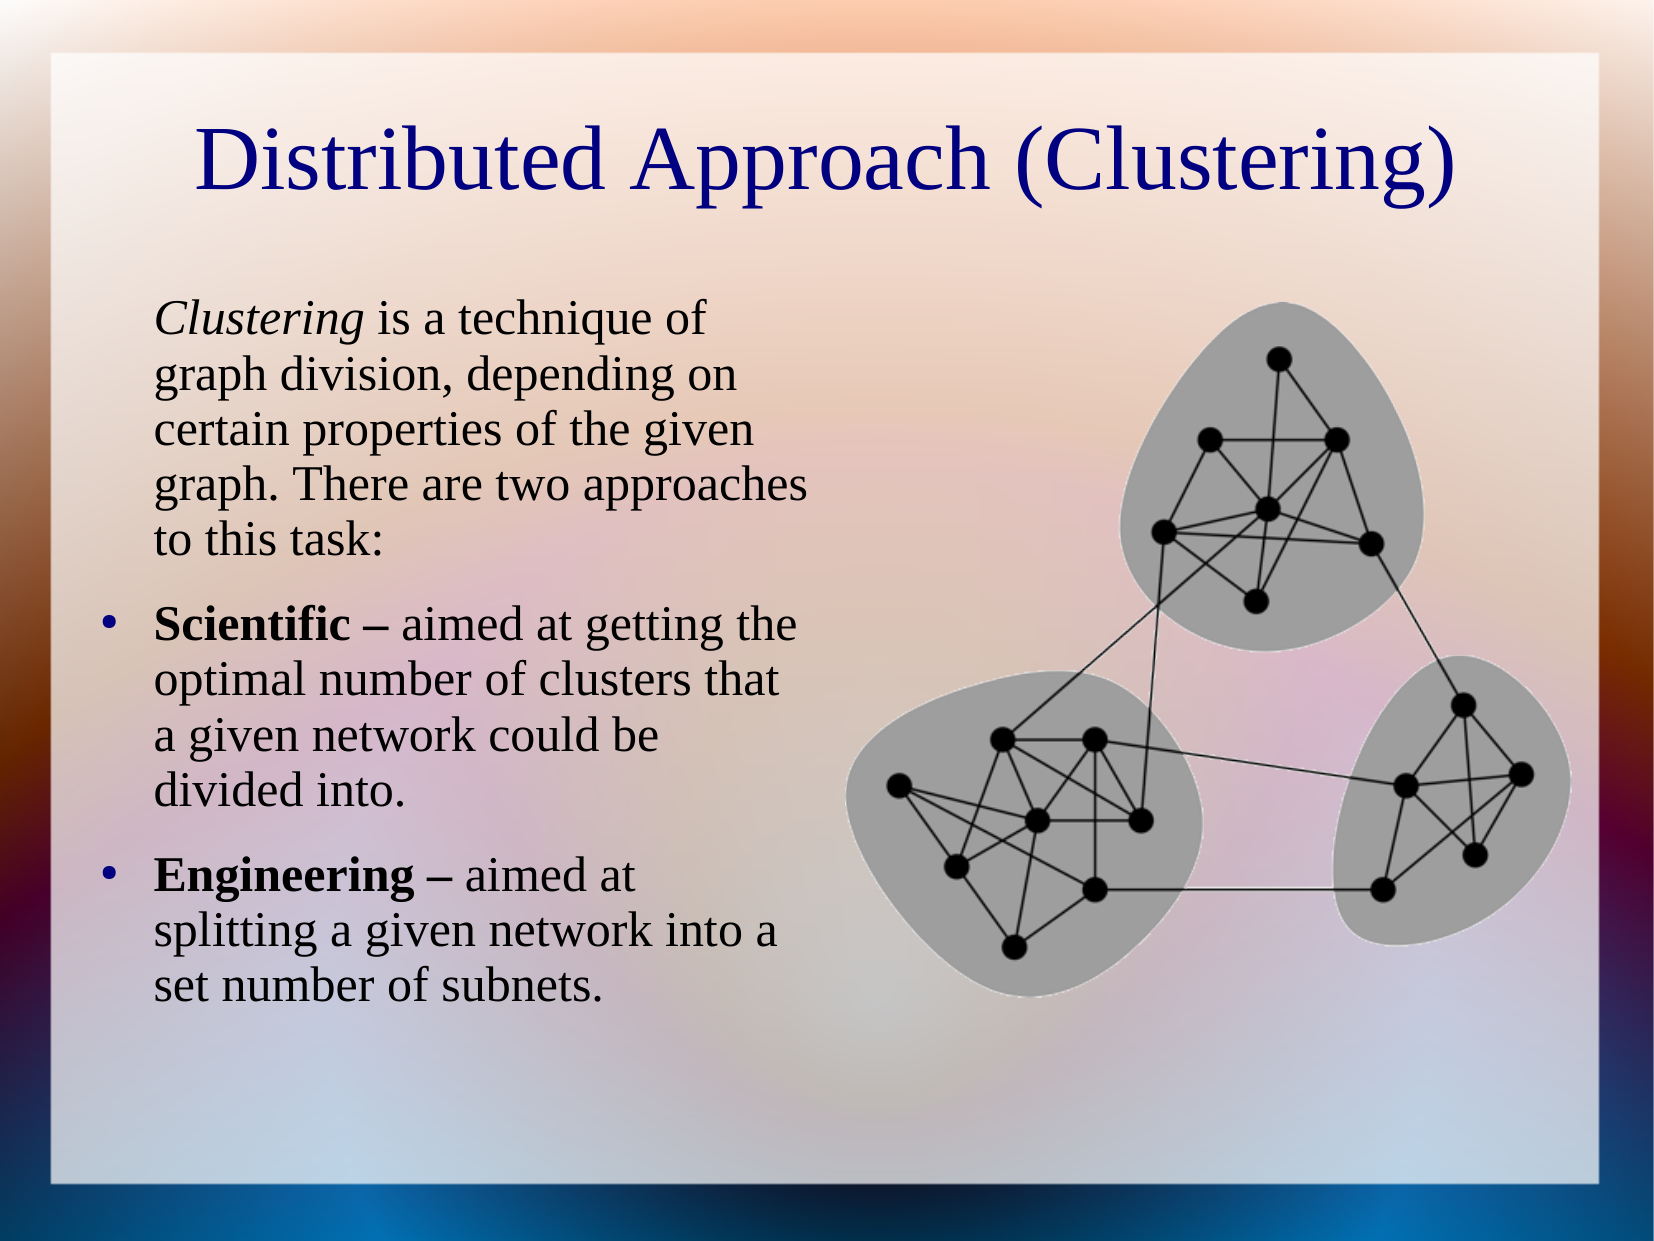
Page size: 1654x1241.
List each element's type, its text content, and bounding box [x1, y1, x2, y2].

list Clustering is a technique of graph division, depending on certain properties of the given graph. There are two approaches to this task: Scientific – aimed at getting the optimal number of clusters that a given network could be divided into. Engineering – aimed at splitting a given network into a set number of subnets. [82, 290, 809, 1013]
title Distributed Approach (Clustering) [82, 55, 1571, 263]
picture [0, 0, 1654, 1241]
